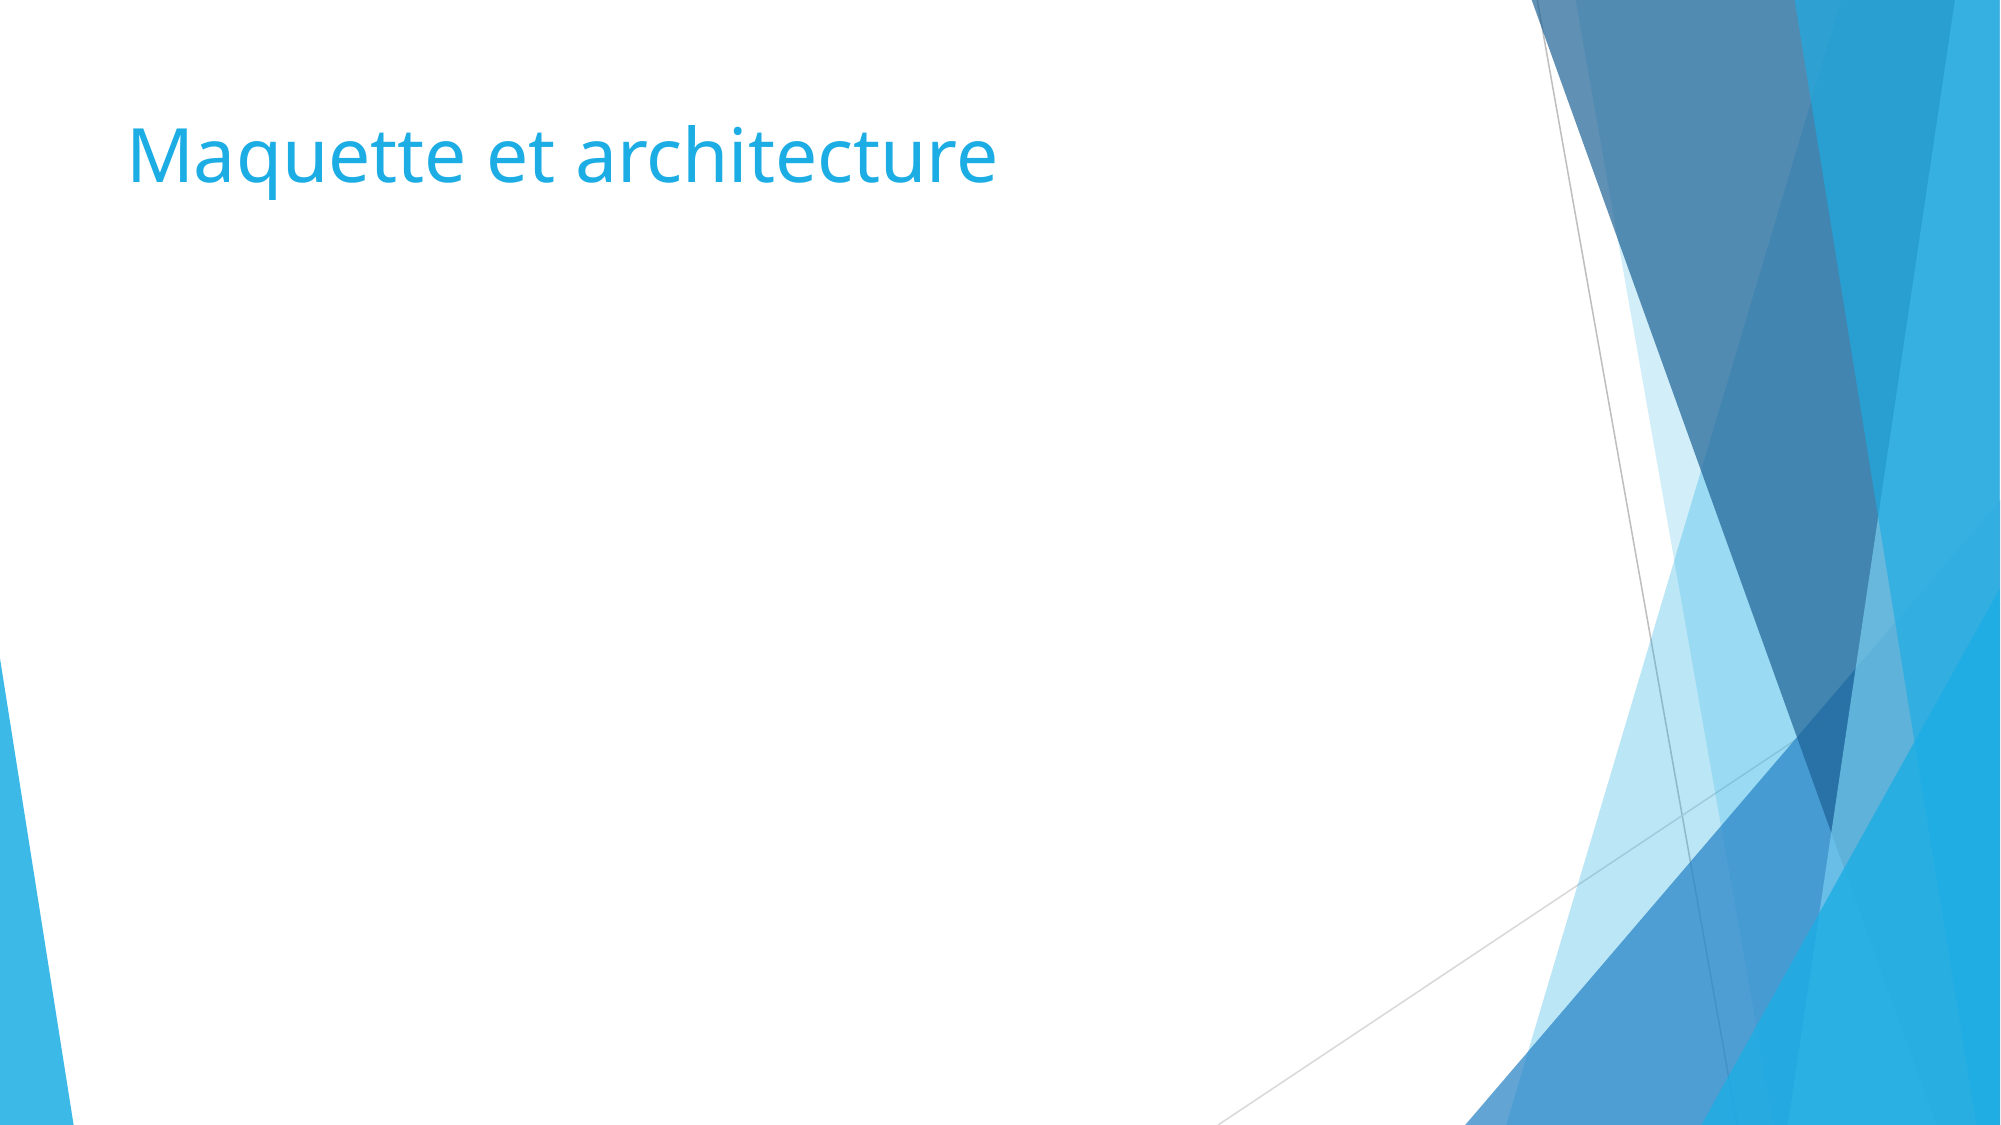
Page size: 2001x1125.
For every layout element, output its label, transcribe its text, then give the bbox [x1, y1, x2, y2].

title Maquette et architecture [111, 99, 1522, 317]
